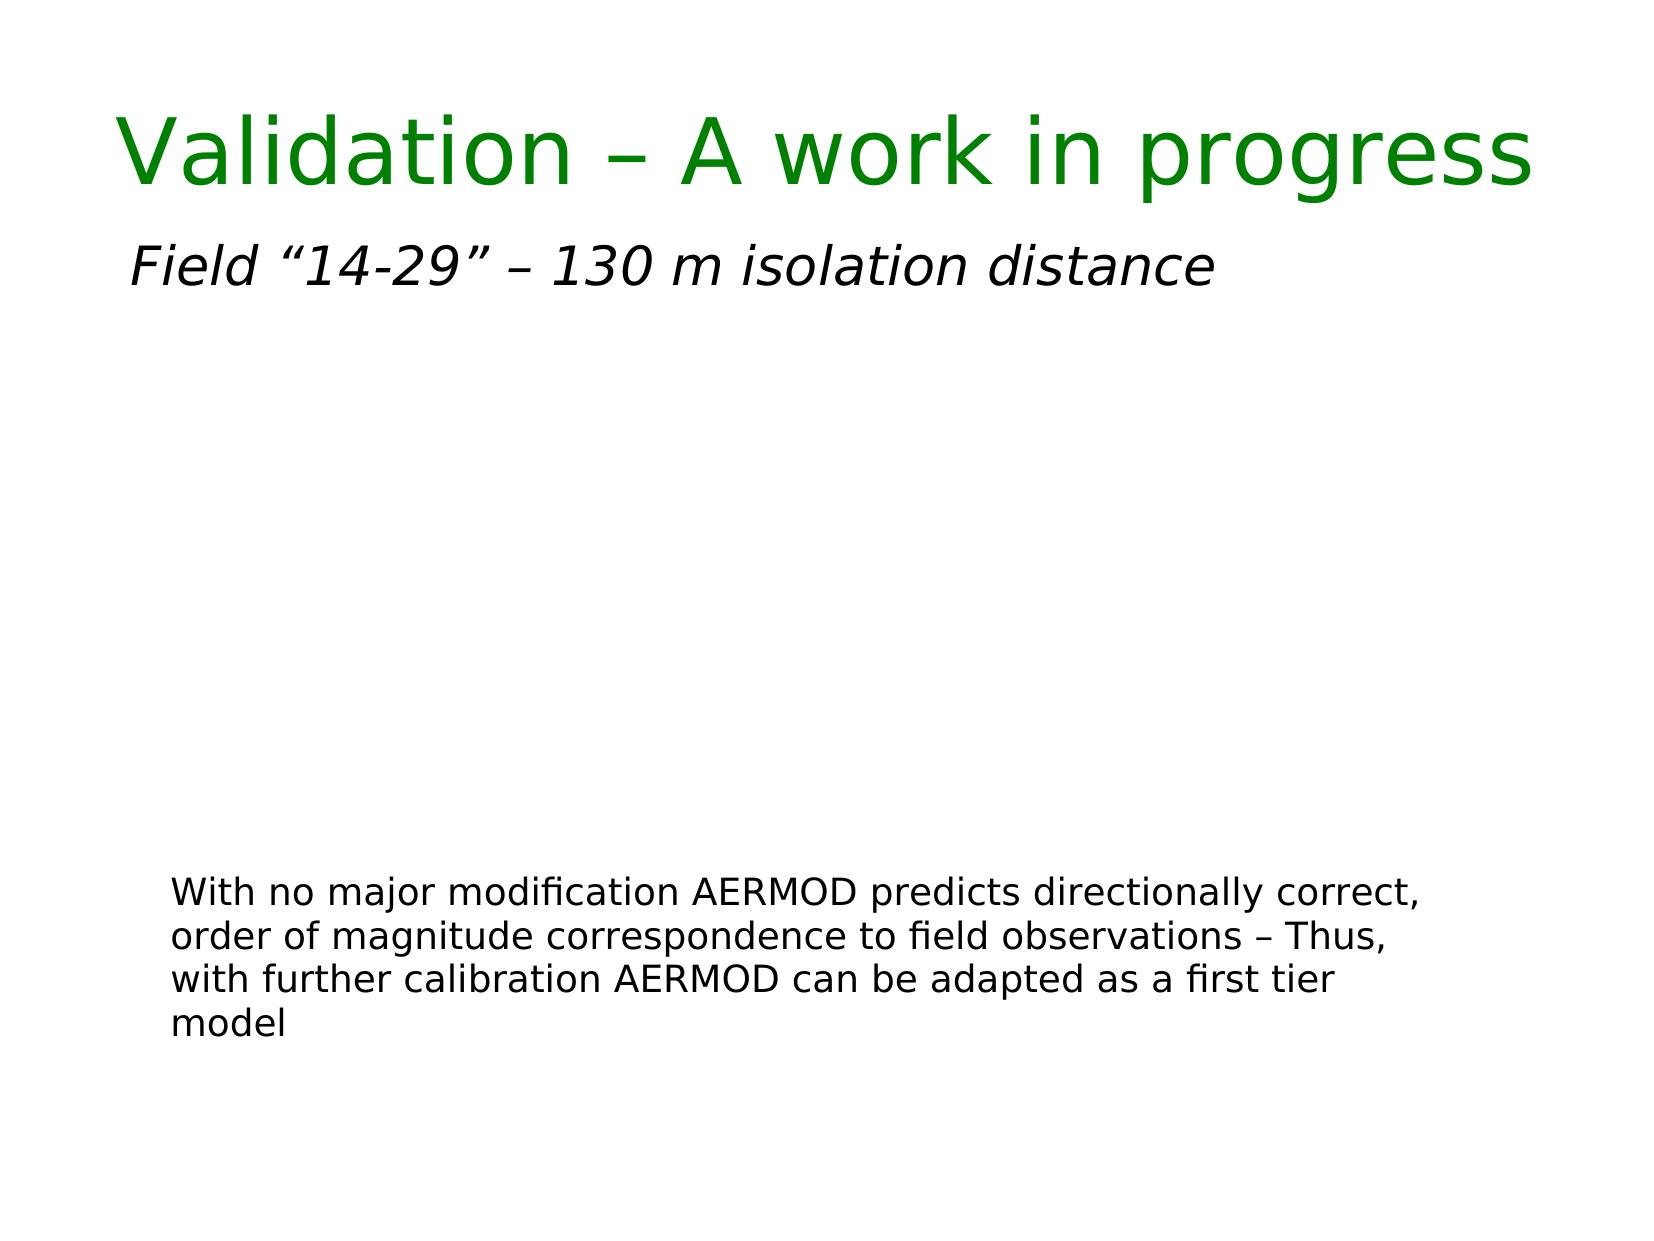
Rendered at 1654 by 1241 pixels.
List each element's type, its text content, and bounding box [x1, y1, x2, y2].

list Field “14-29” – 130 m isolation distance [112, 234, 1463, 301]
title Validation – A work in progress [82, 49, 1571, 257]
text_box With no major modification AERMOD predicts directionally correct, order of magnitude correspondence to field observations – Thus, with further calibration AERMOD can be adapted as a first tier model [155, 863, 1471, 1053]
